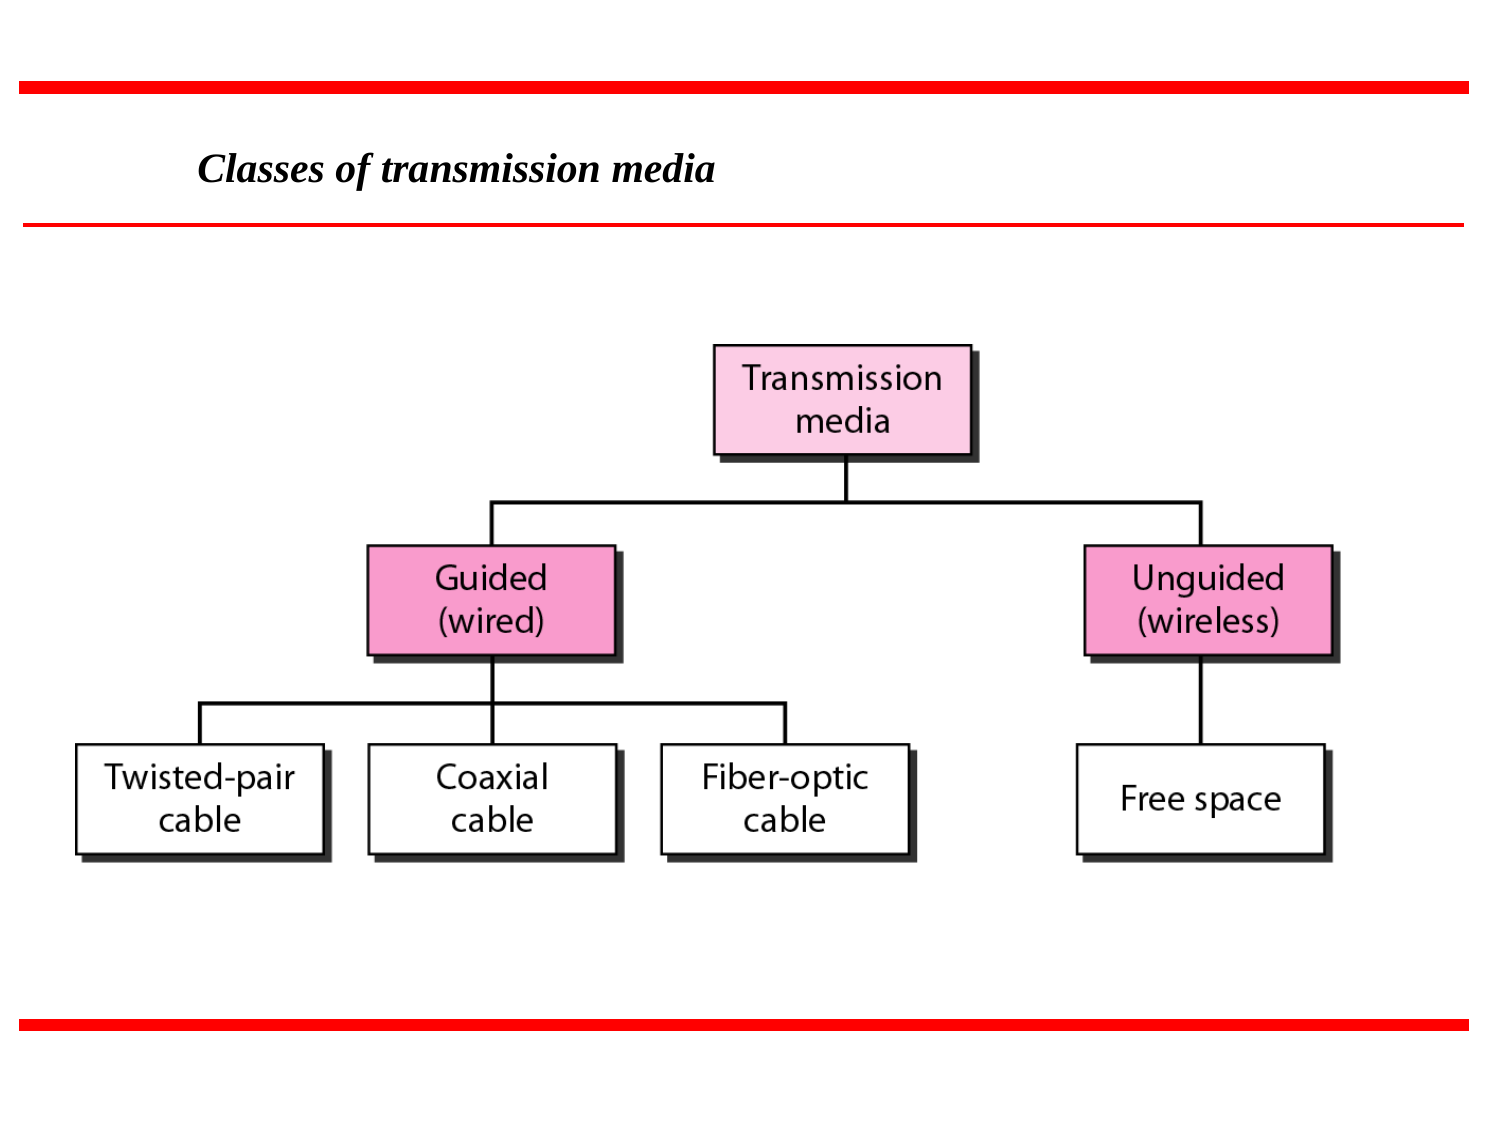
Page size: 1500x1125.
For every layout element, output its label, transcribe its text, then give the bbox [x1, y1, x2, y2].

text_box Classes of transmission media [157, 124, 732, 201]
picture [75, 344, 1341, 863]
